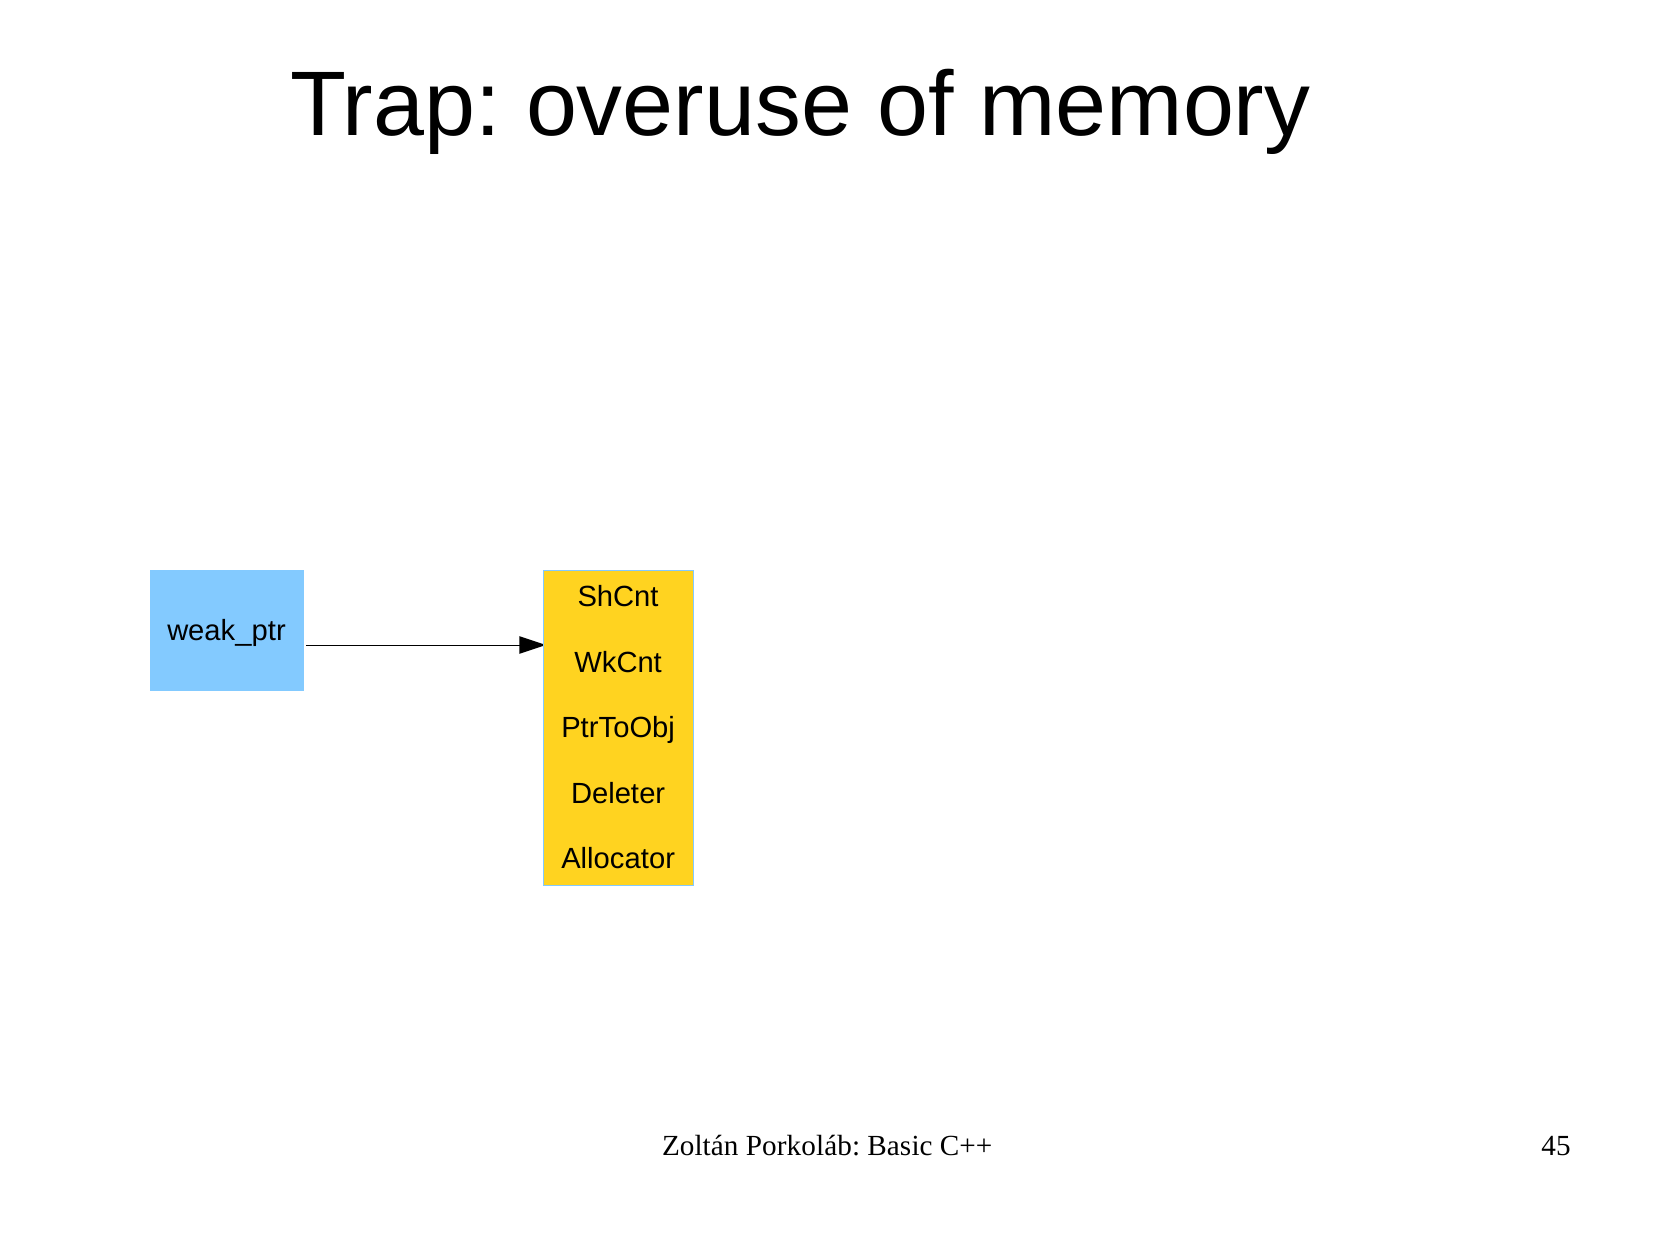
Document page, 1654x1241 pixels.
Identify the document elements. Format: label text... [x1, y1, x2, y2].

title Trap: overuse of memory [56, 0, 1546, 208]
text_box weak_ptr [150, 570, 304, 691]
text_box ShCnt WkCnt PtrToObj Deleter Allocator [543, 570, 694, 886]
